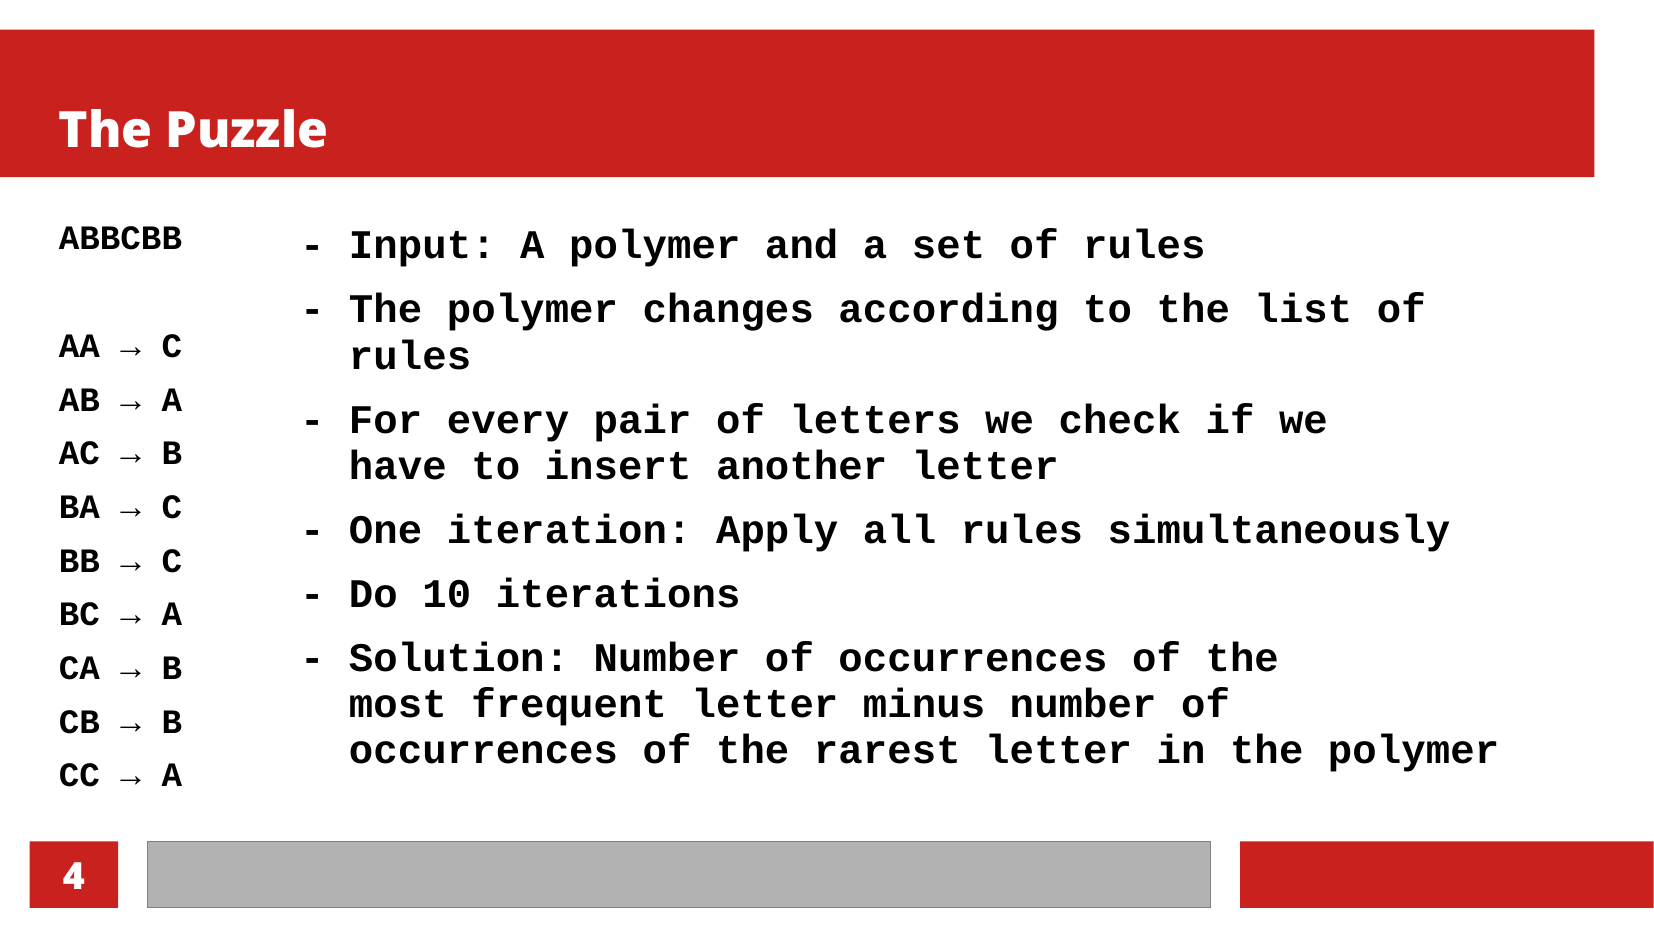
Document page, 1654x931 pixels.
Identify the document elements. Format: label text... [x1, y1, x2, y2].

list ABBCBB AA → C AB → A AC → B BA → C BB → C BC → A CA → B CB → B CC → A [59, 221, 263, 798]
title The Puzzle [59, 44, 1595, 163]
list - Input: A polymer and a set of rules - The polymer changes according to the list of rules - For every pair of letters we check if we have to insert another letter - One iteration: Apply all rules simultaneously - Do 10 iterations - Solution: Number of occurrences of the most frequent letter minus number of occurrences of the rarest letter in the polymer [300, 225, 1576, 801]
